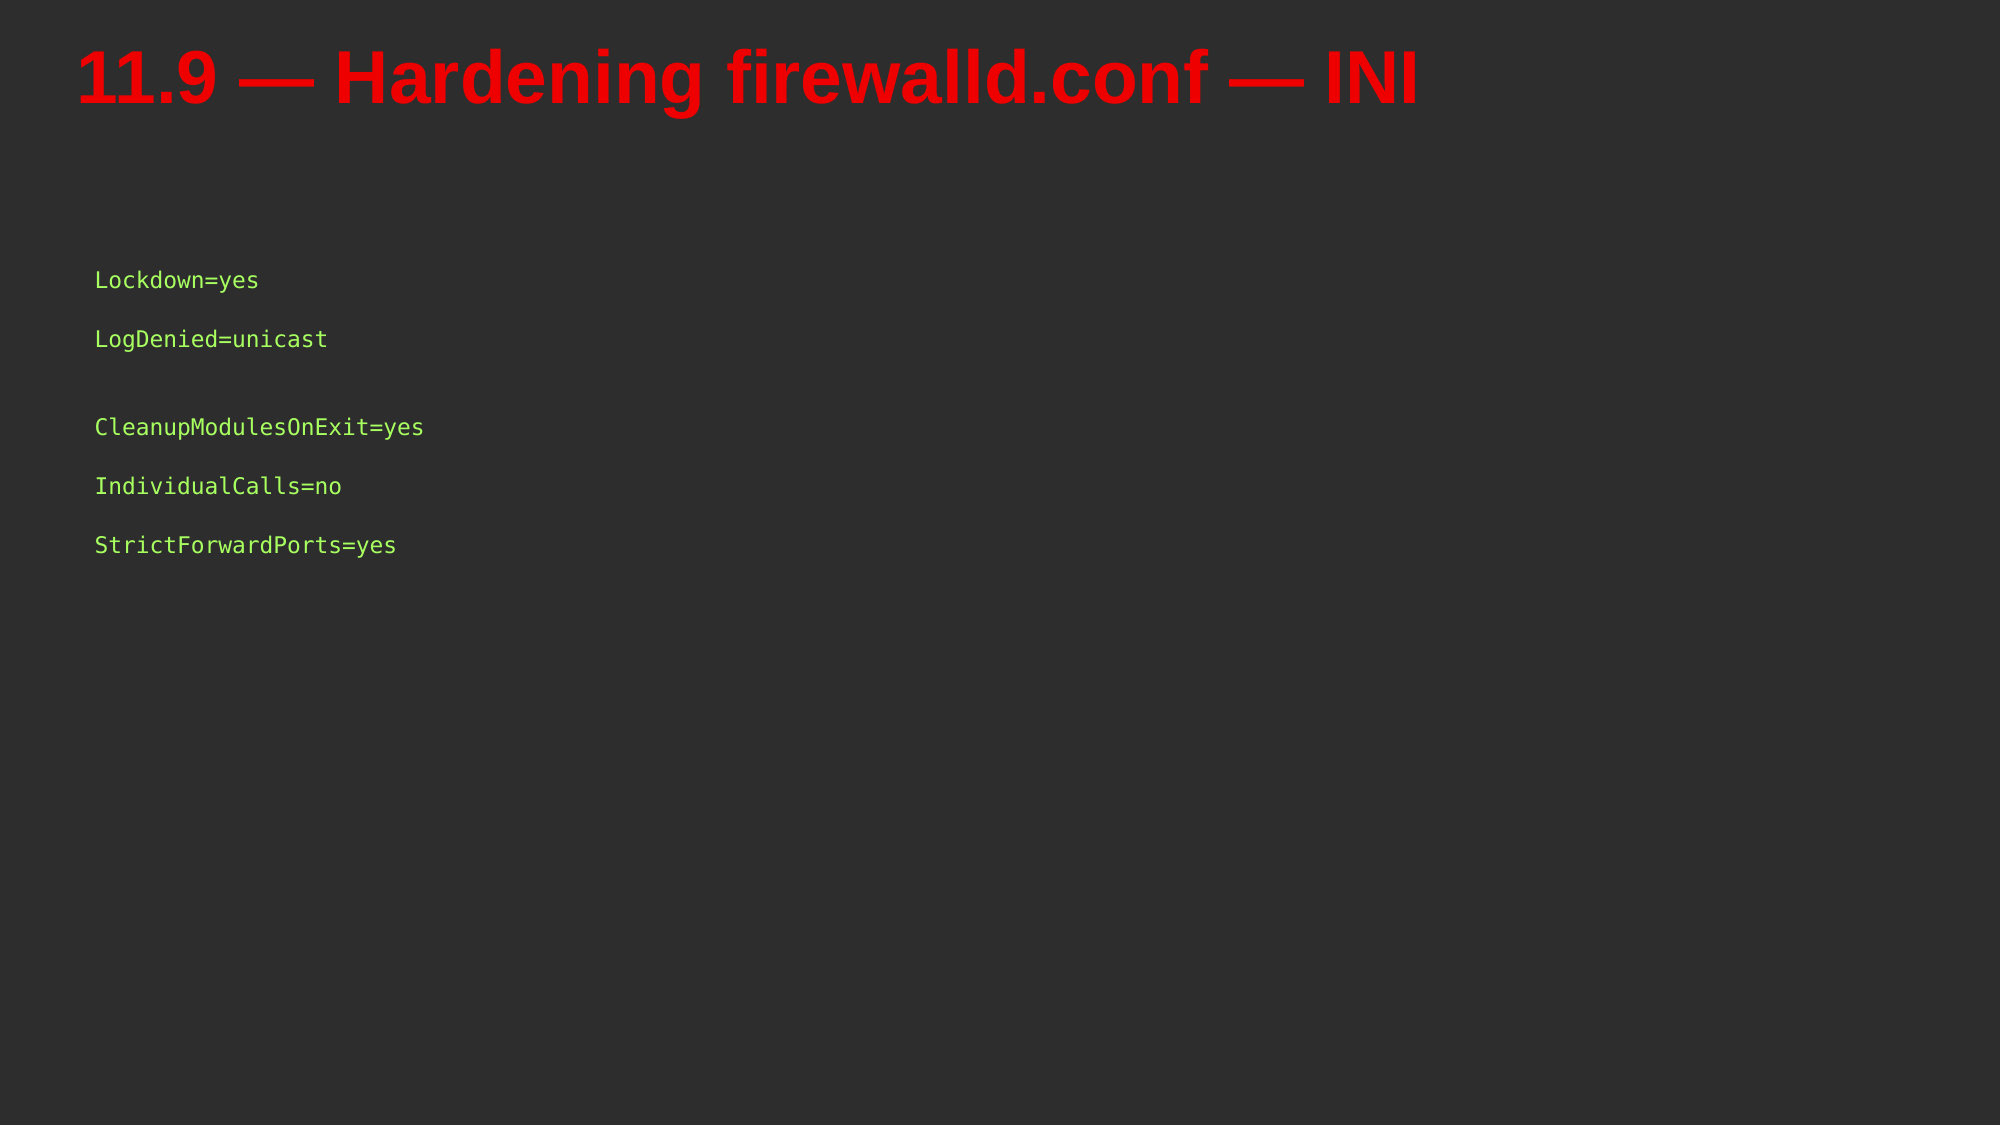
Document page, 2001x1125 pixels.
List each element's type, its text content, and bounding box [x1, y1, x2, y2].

text_box Lockdown=yes LogDenied=unicast CleanupModulesOnExit=yes IndividualCalls=no StrictForwardPorts=yes [59, 194, 1942, 1093]
text_box 11.9 — Hardening firewalld.conf — INI [59, 23, 1942, 178]
